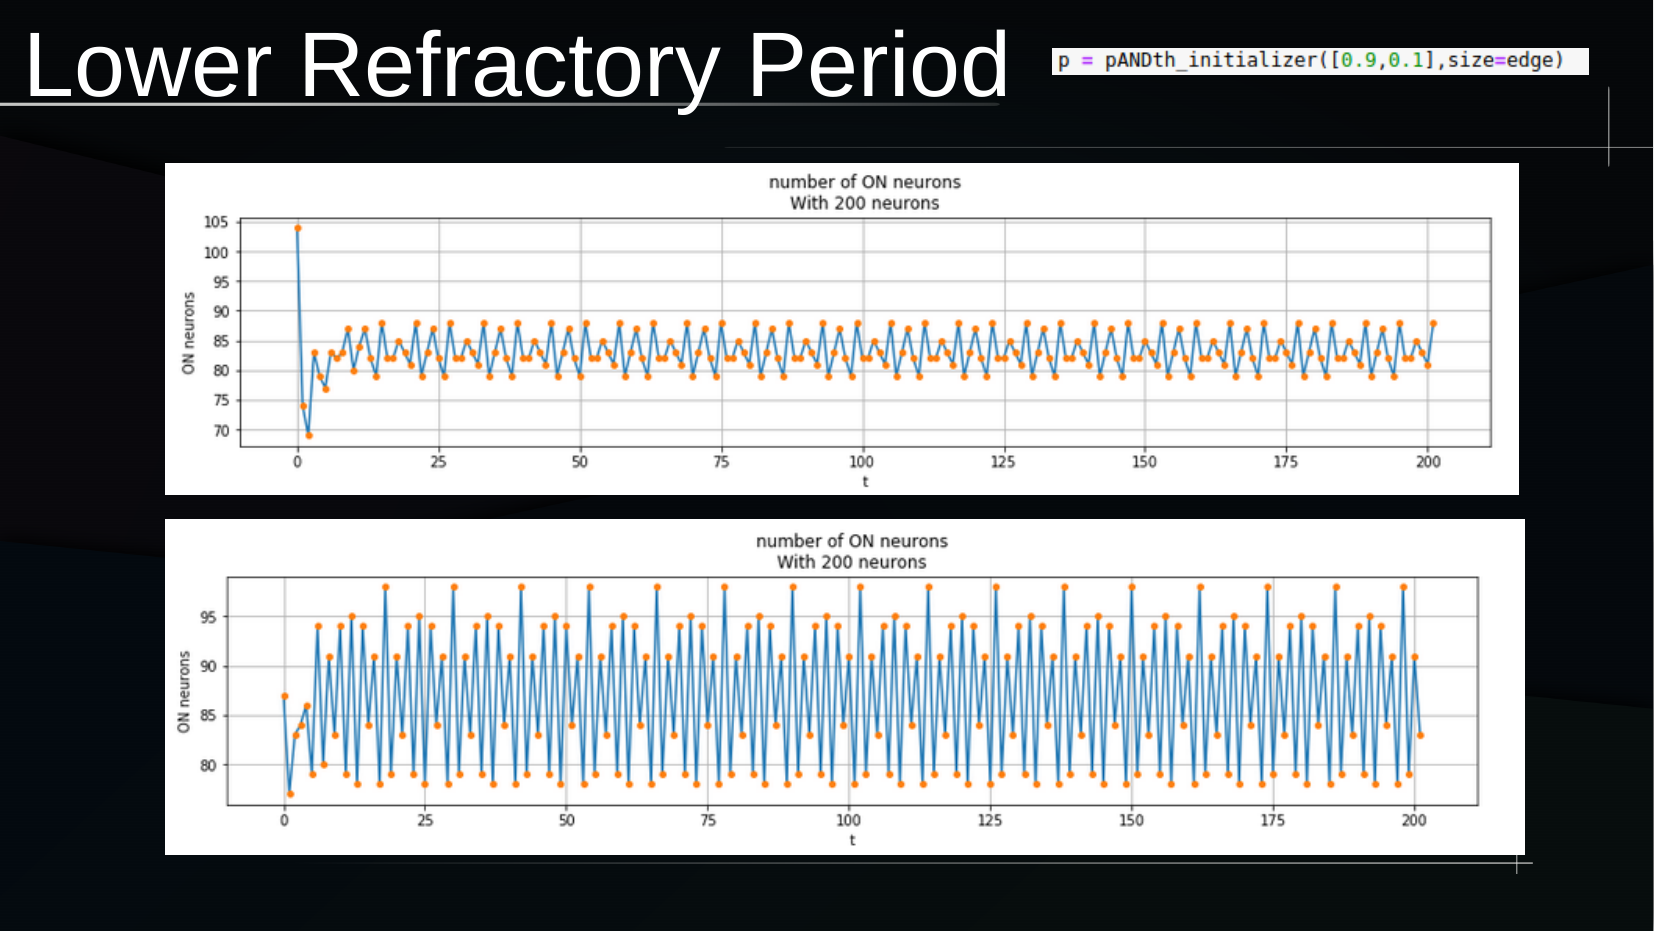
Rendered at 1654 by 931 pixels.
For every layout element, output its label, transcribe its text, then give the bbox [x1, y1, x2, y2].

picture [0, 0, 1654, 931]
title Lower Refractory Period [23, 11, 1589, 119]
